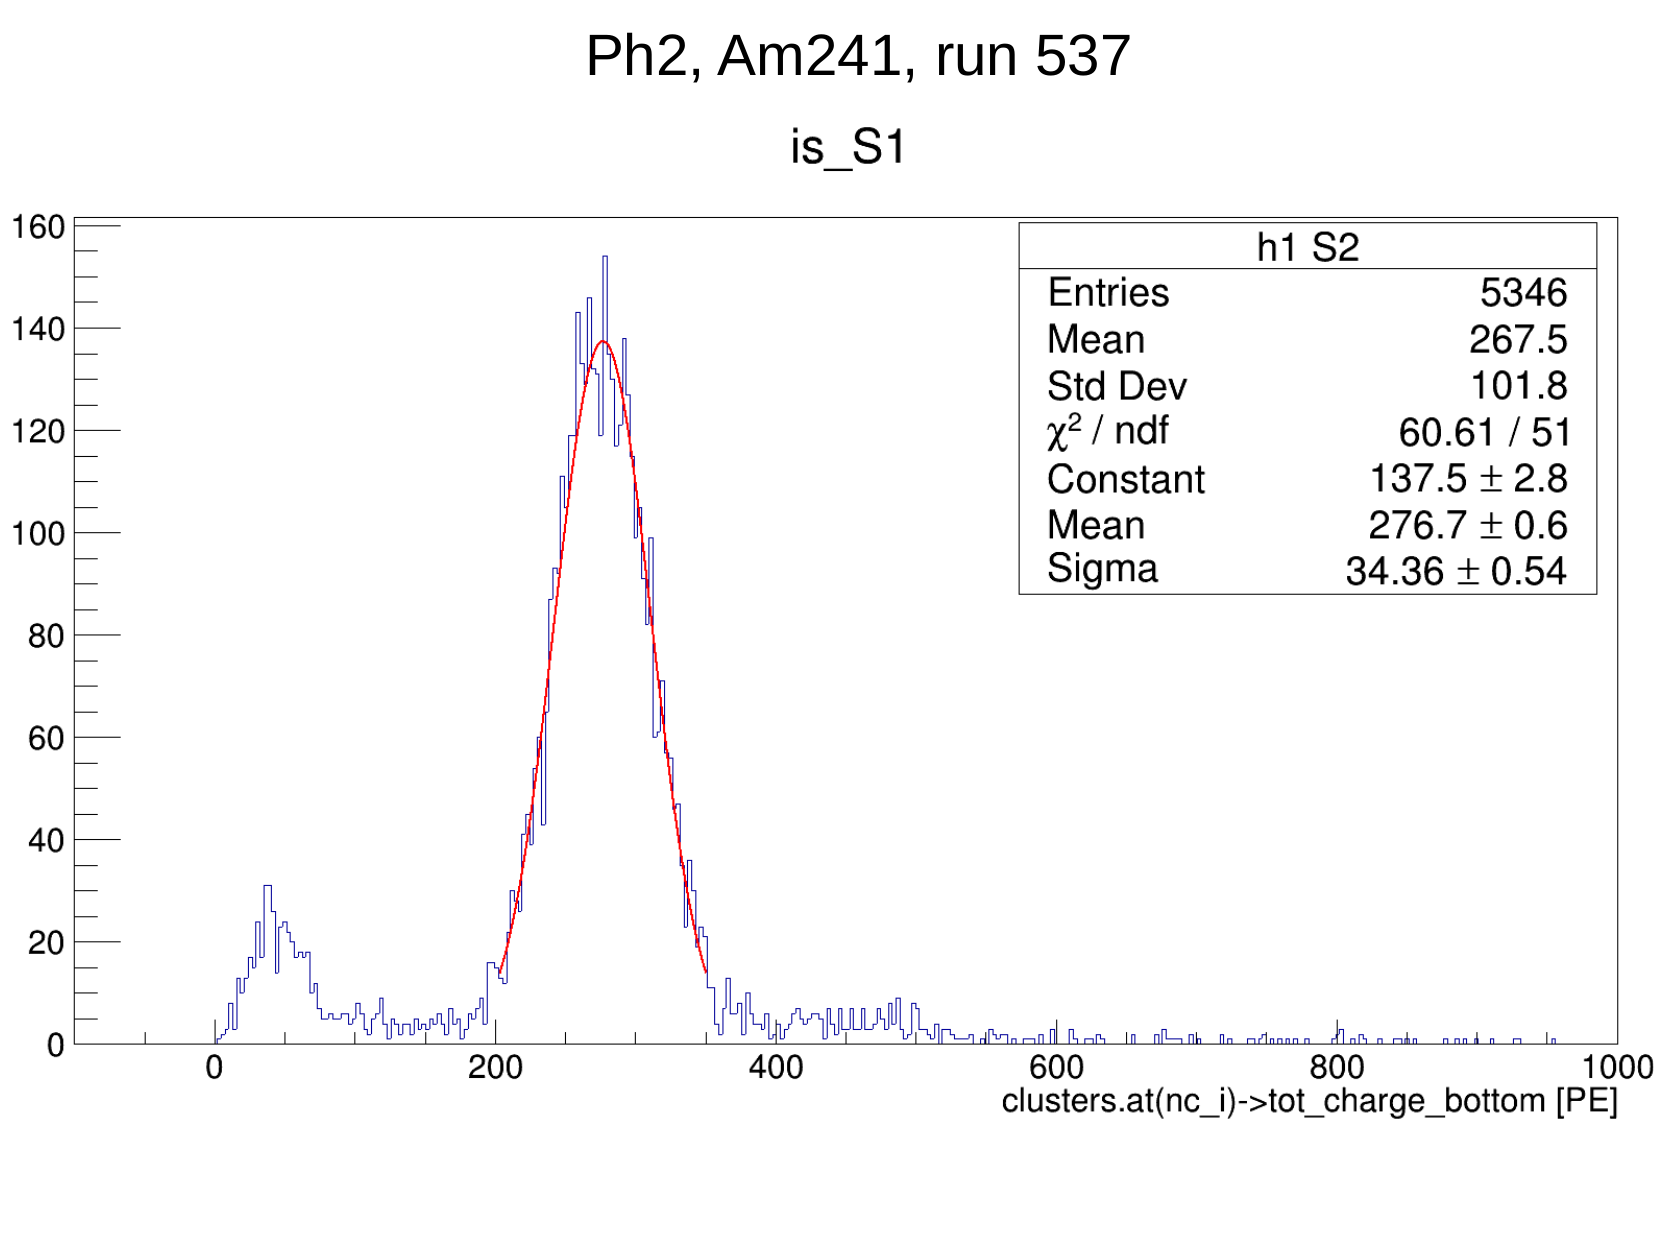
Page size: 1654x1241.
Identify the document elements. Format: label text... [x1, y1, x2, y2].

text_box Ph2, Am241, run 537 [518, 15, 1201, 151]
picture [6, 122, 1654, 1125]
